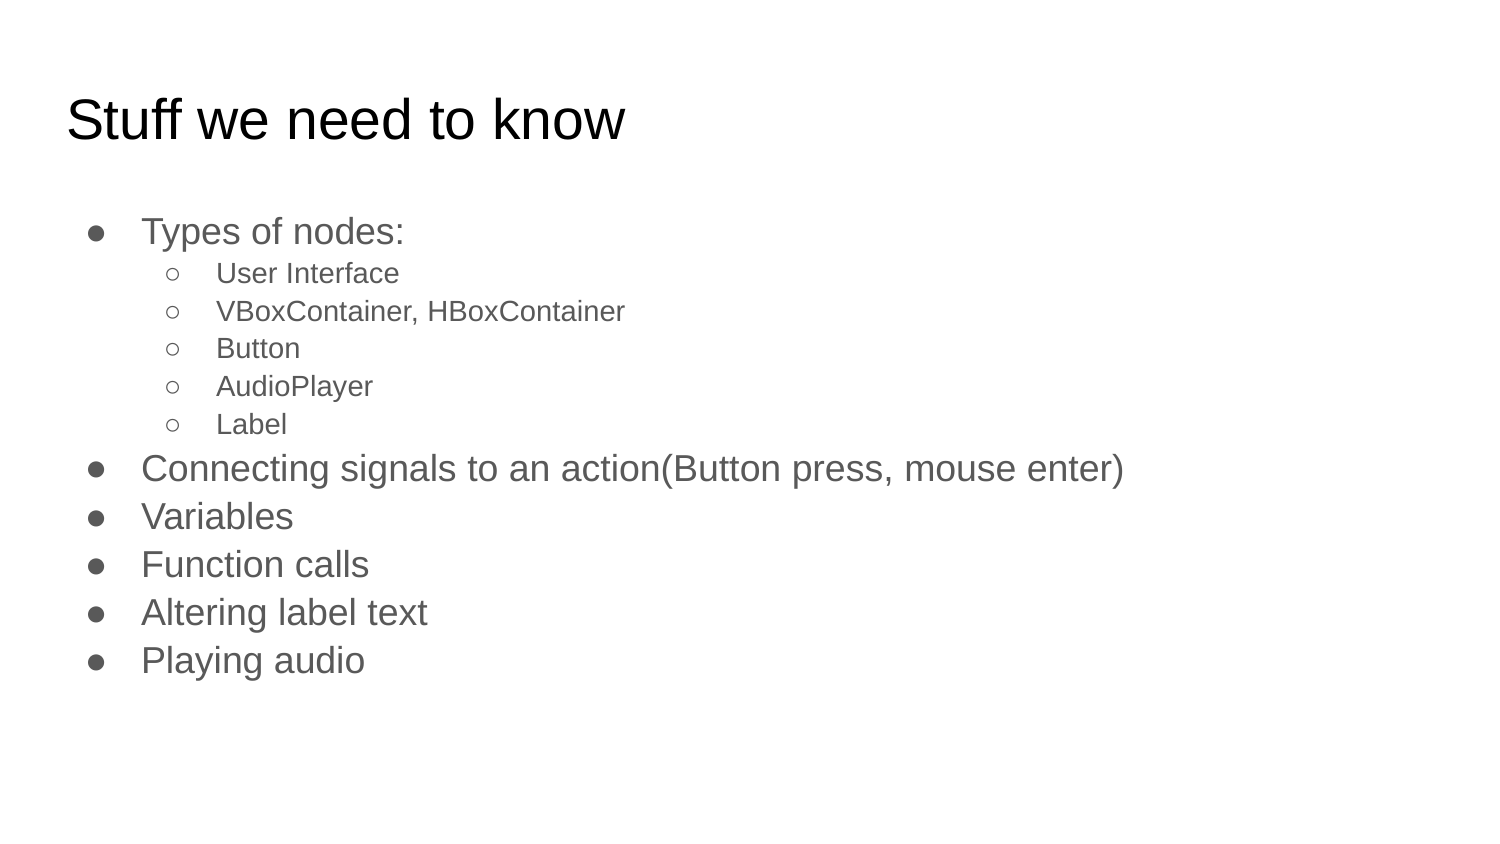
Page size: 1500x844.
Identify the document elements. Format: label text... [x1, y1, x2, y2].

title Stuff we need to know [51, 72, 1449, 167]
list Types of nodes: User Interface VBoxContainer, HBoxContainer Button AudioPlayer Label Connecting signals to an action(Button press, mouse enter) Variables Function calls Altering label text Playing audio [51, 189, 1449, 750]
